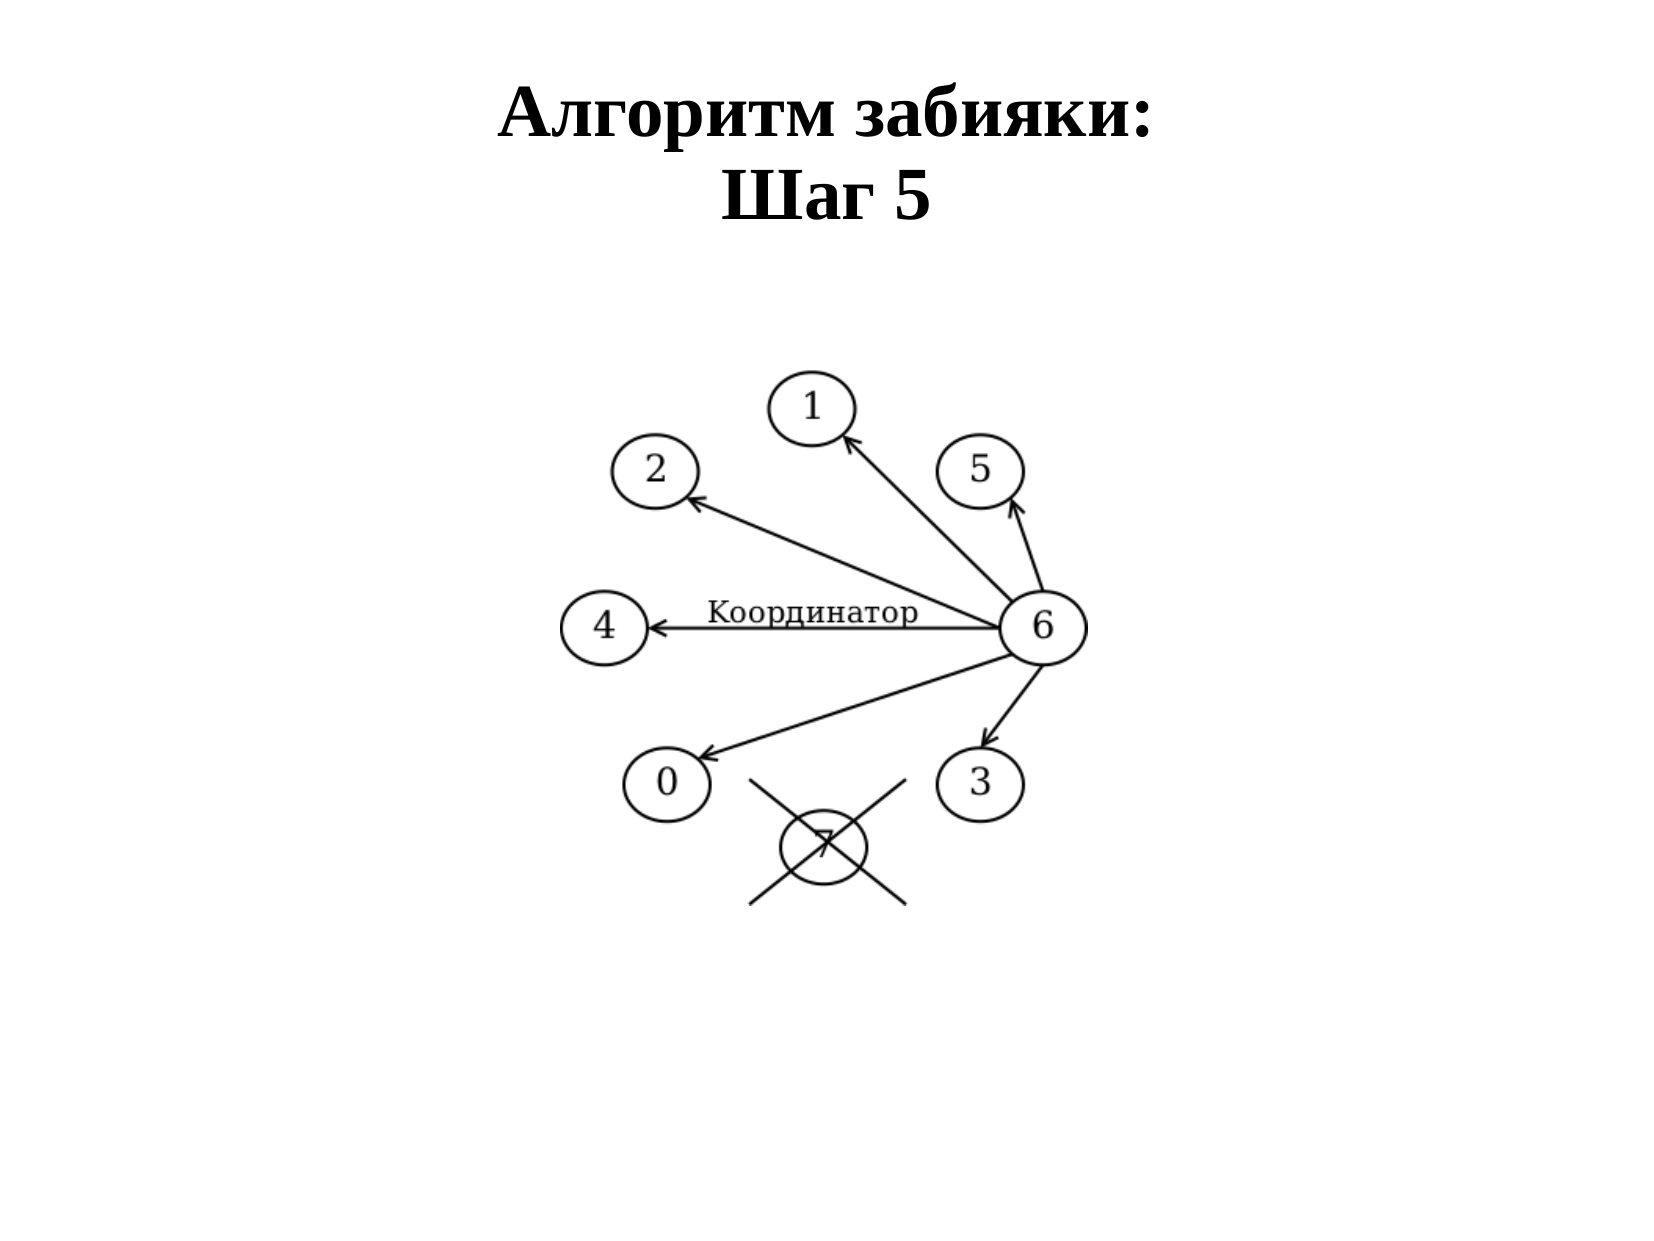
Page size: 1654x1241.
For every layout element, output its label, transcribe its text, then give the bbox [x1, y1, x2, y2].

title Алгоритм забияки: Шаг 5 [82, 56, 1571, 250]
picture [560, 333, 1088, 906]
